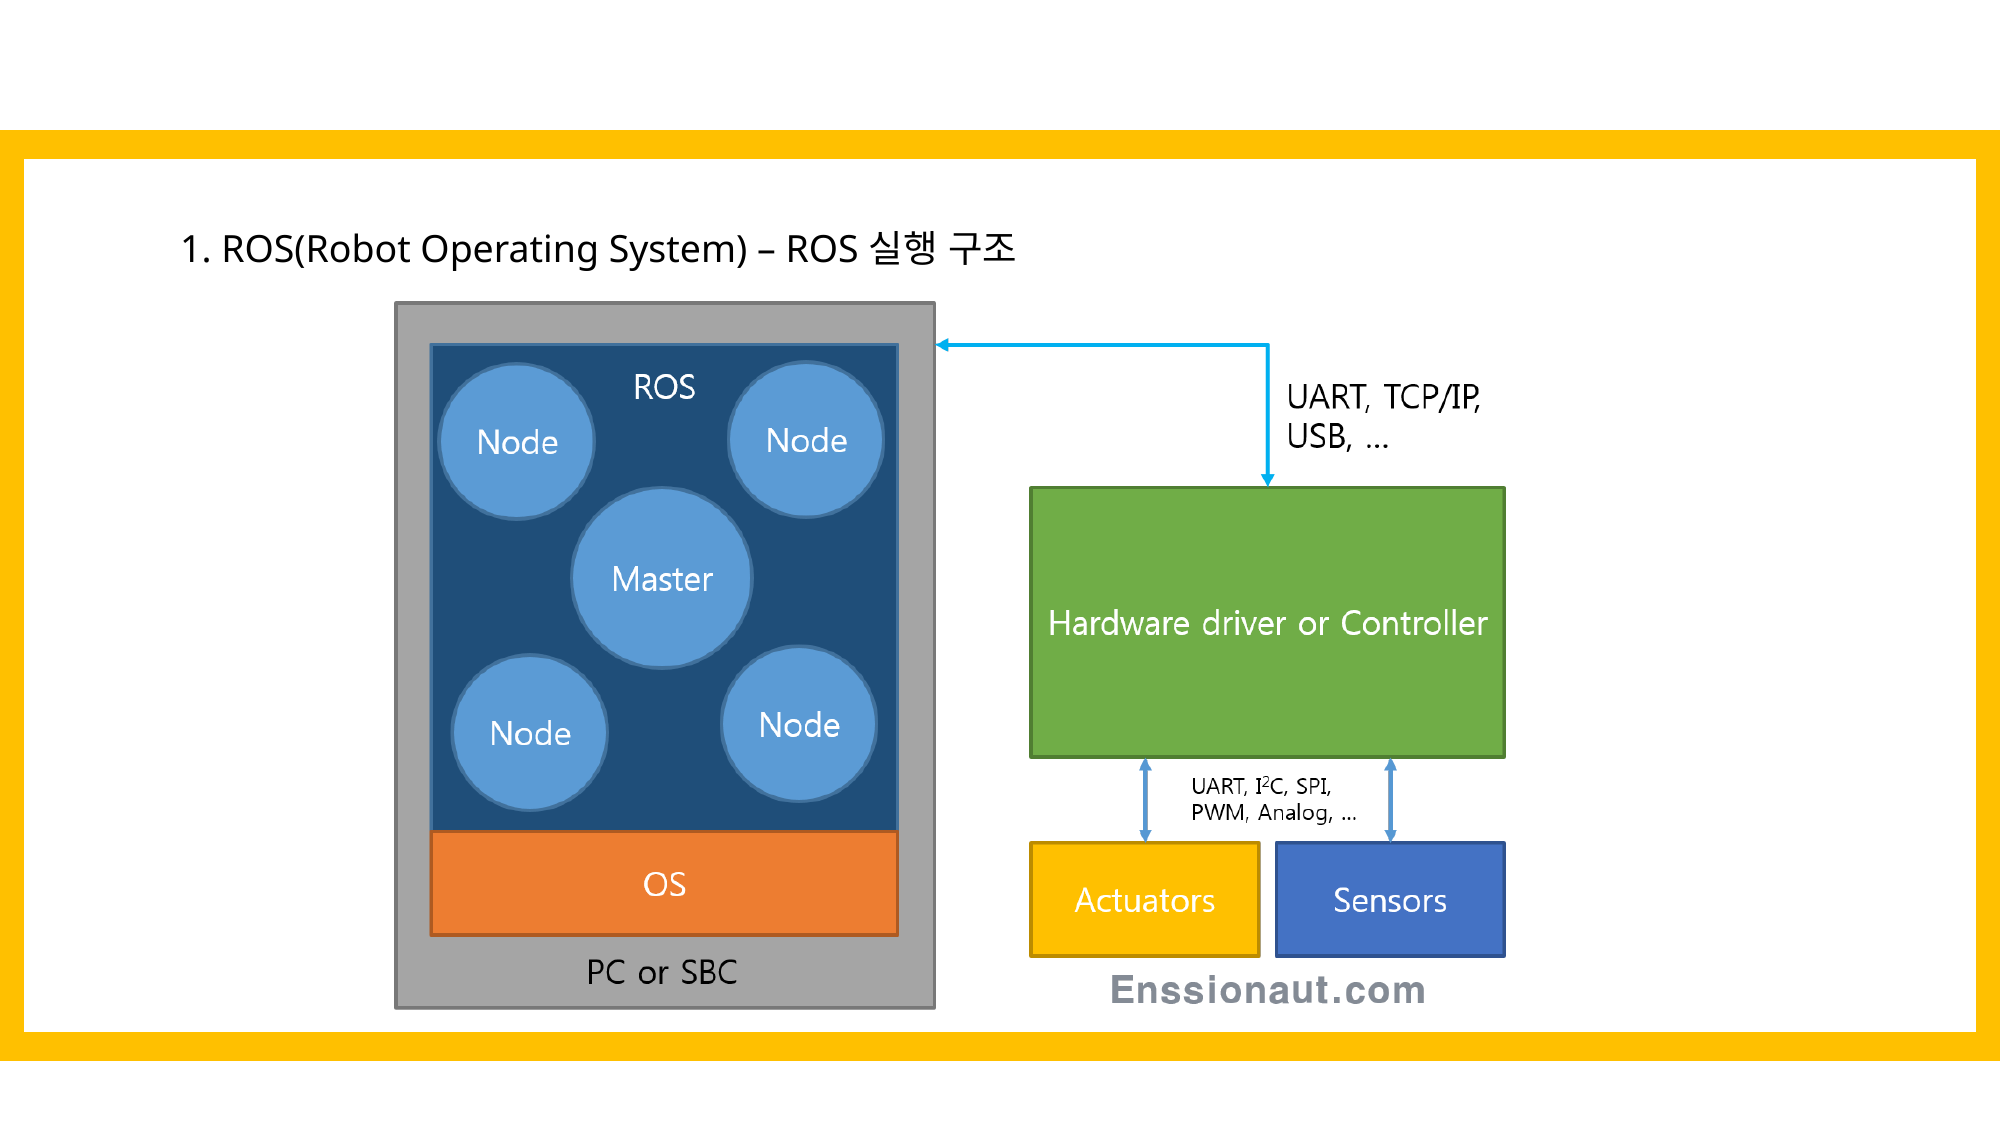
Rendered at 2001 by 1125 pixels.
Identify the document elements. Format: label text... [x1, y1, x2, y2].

text_box 1. ROS(Robot Operating System) – ROS 실행 구조 [165, 217, 1482, 278]
picture [394, 301, 1531, 1031]
